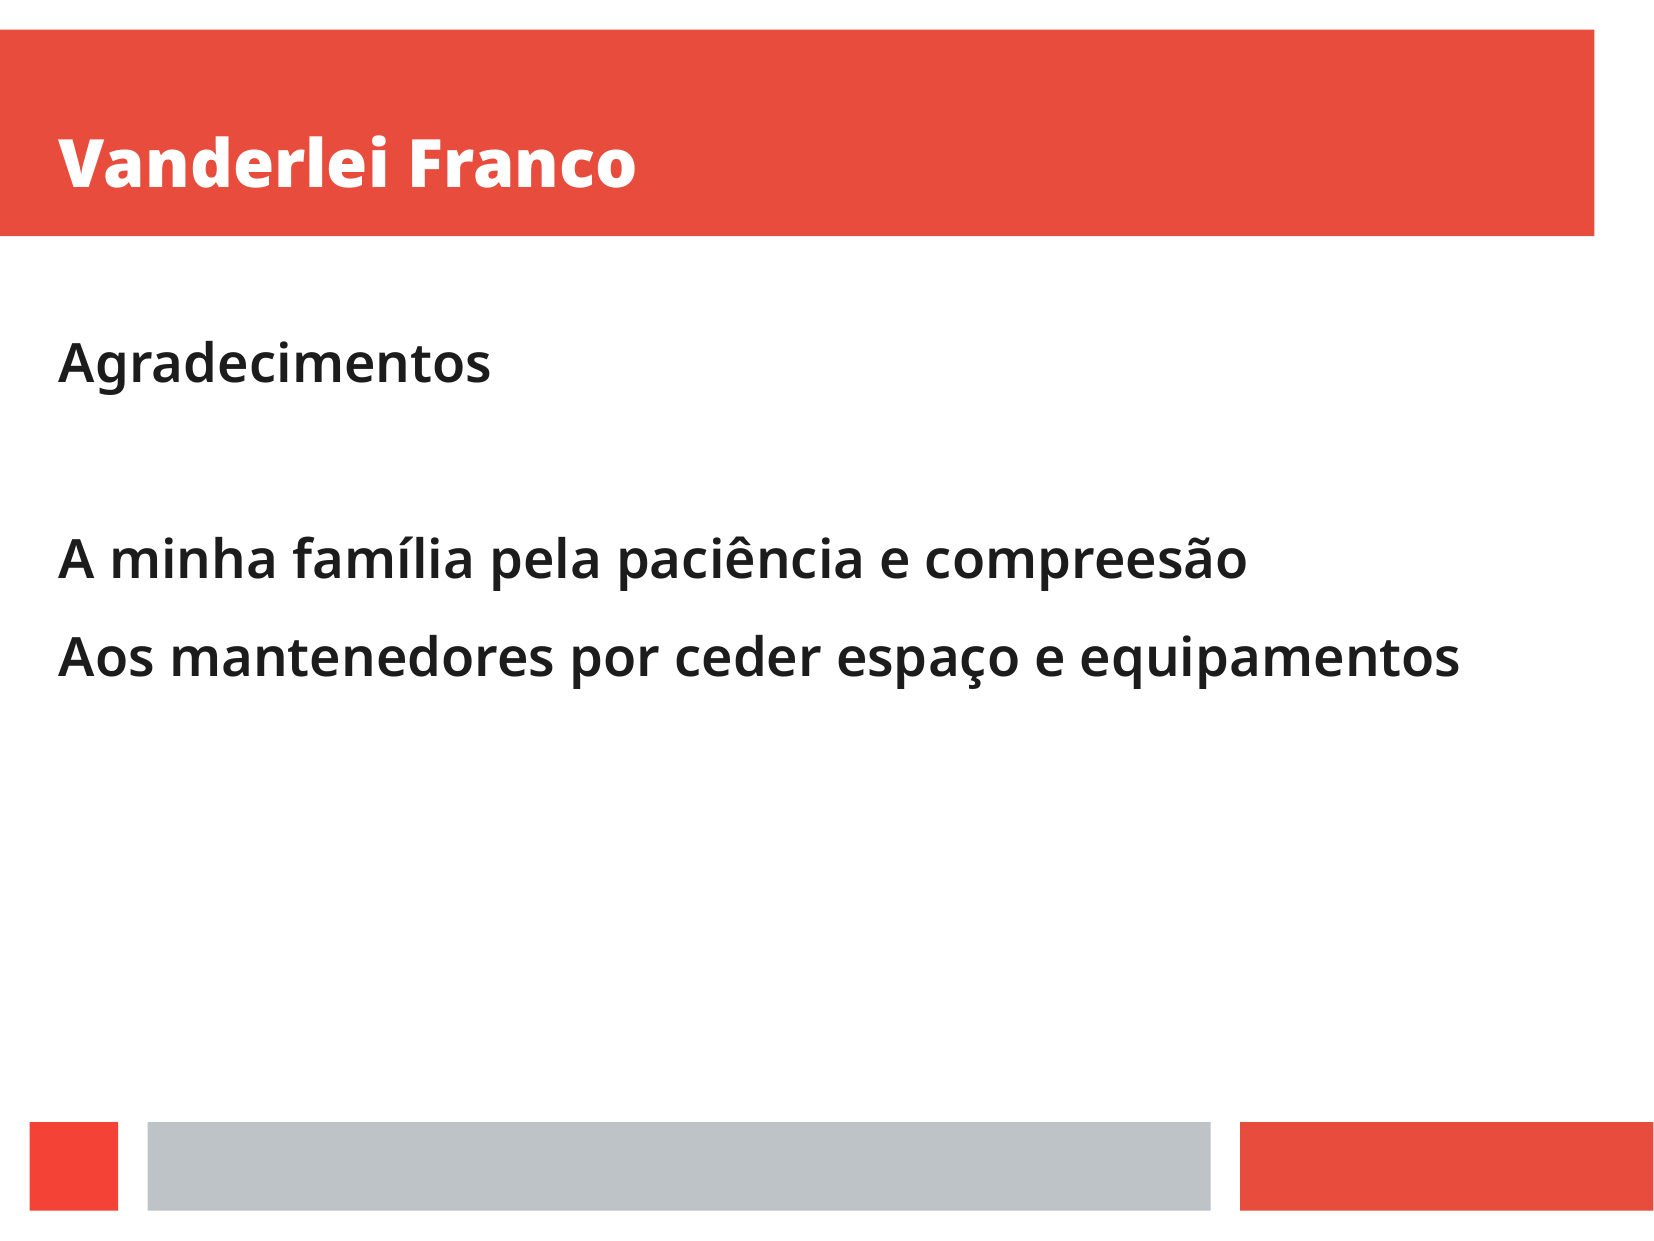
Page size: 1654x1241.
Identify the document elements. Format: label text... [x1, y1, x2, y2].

list Agradecimentos A minha família pela paciência e compreesão Aos mantenedores por ceder espaço e equipamentos [59, 324, 1565, 1093]
title Vanderlei Franco [59, 59, 1595, 207]
